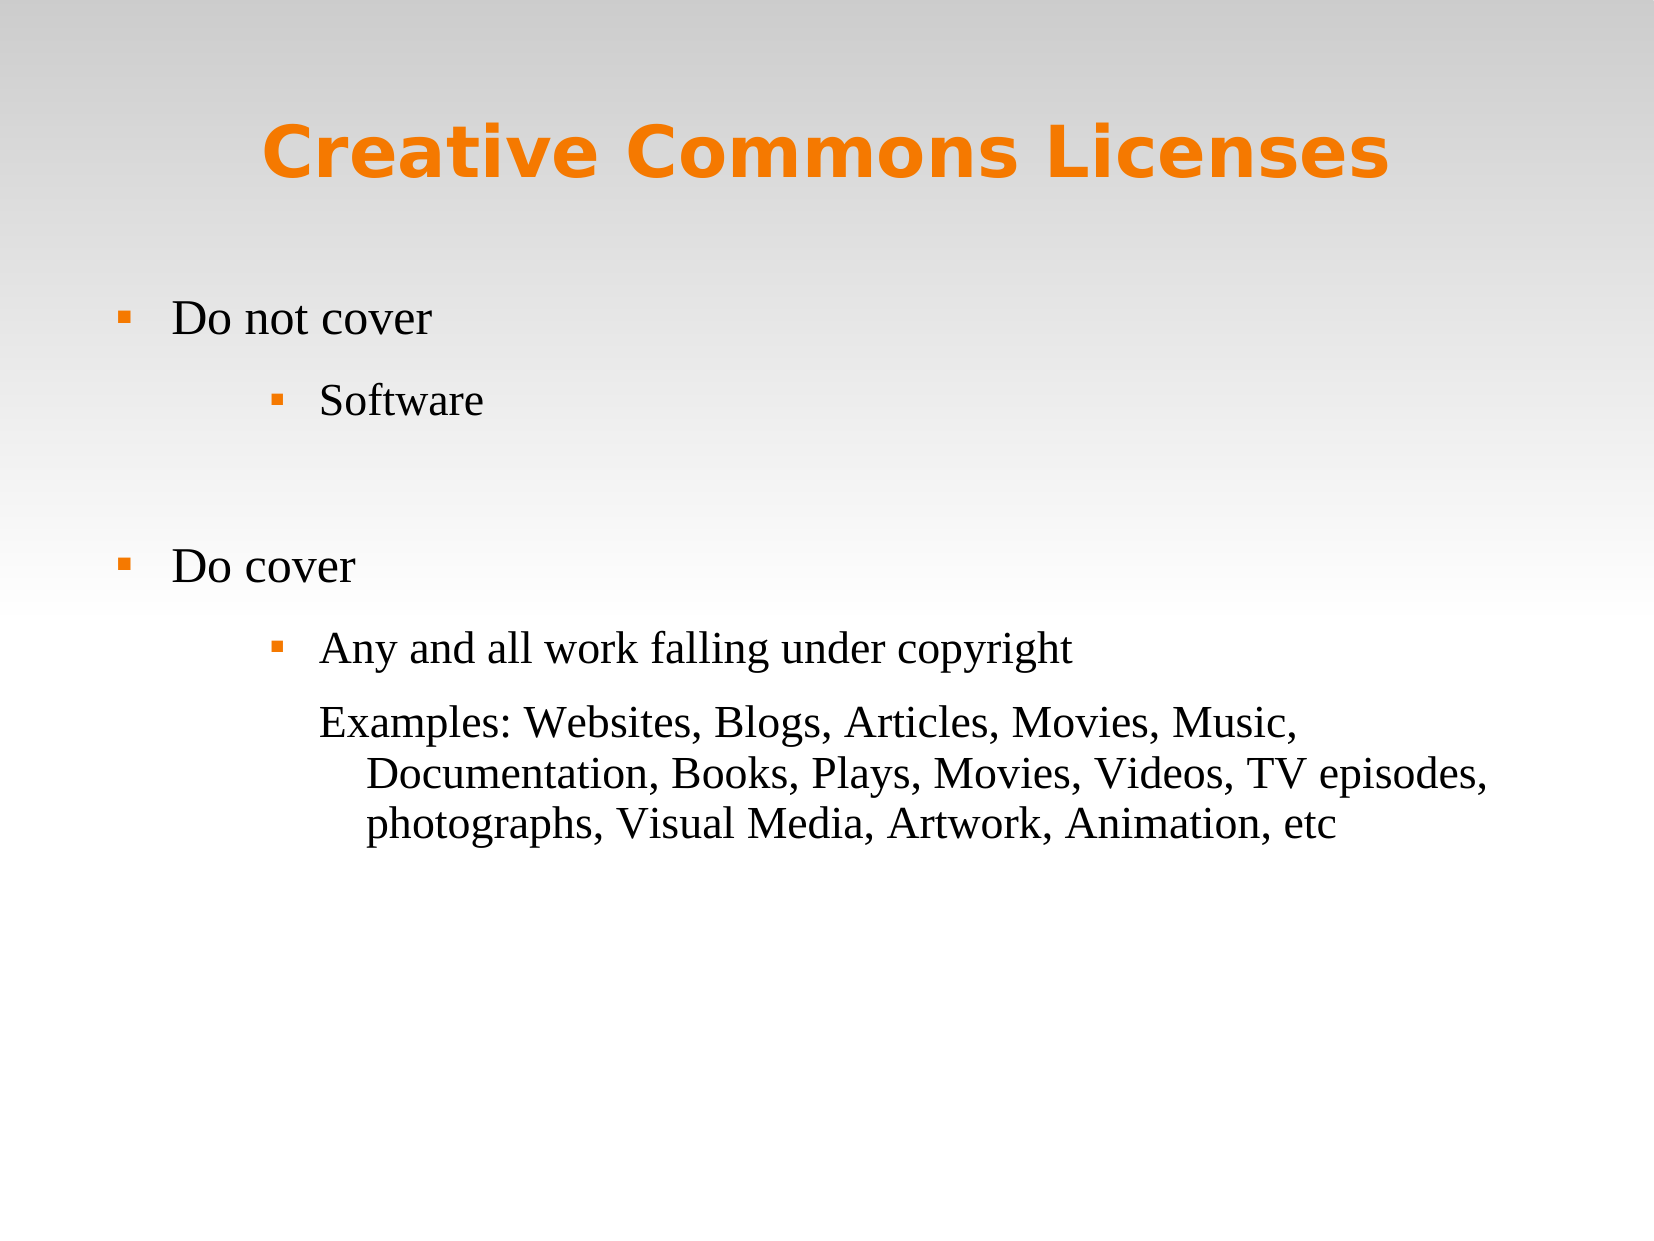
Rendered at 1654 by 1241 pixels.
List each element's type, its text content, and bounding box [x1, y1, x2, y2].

list Do not cover Software Do cover Any and all work falling under copyright Examples: Websites, Blogs, Articles, Movies, Music, Documentation, Books, Plays, Movies, Videos, TV episodes, photographs, Visual Media, Artwork, Animation, etc [82, 290, 1571, 1109]
title Creative Commons Licenses [82, 49, 1571, 257]
